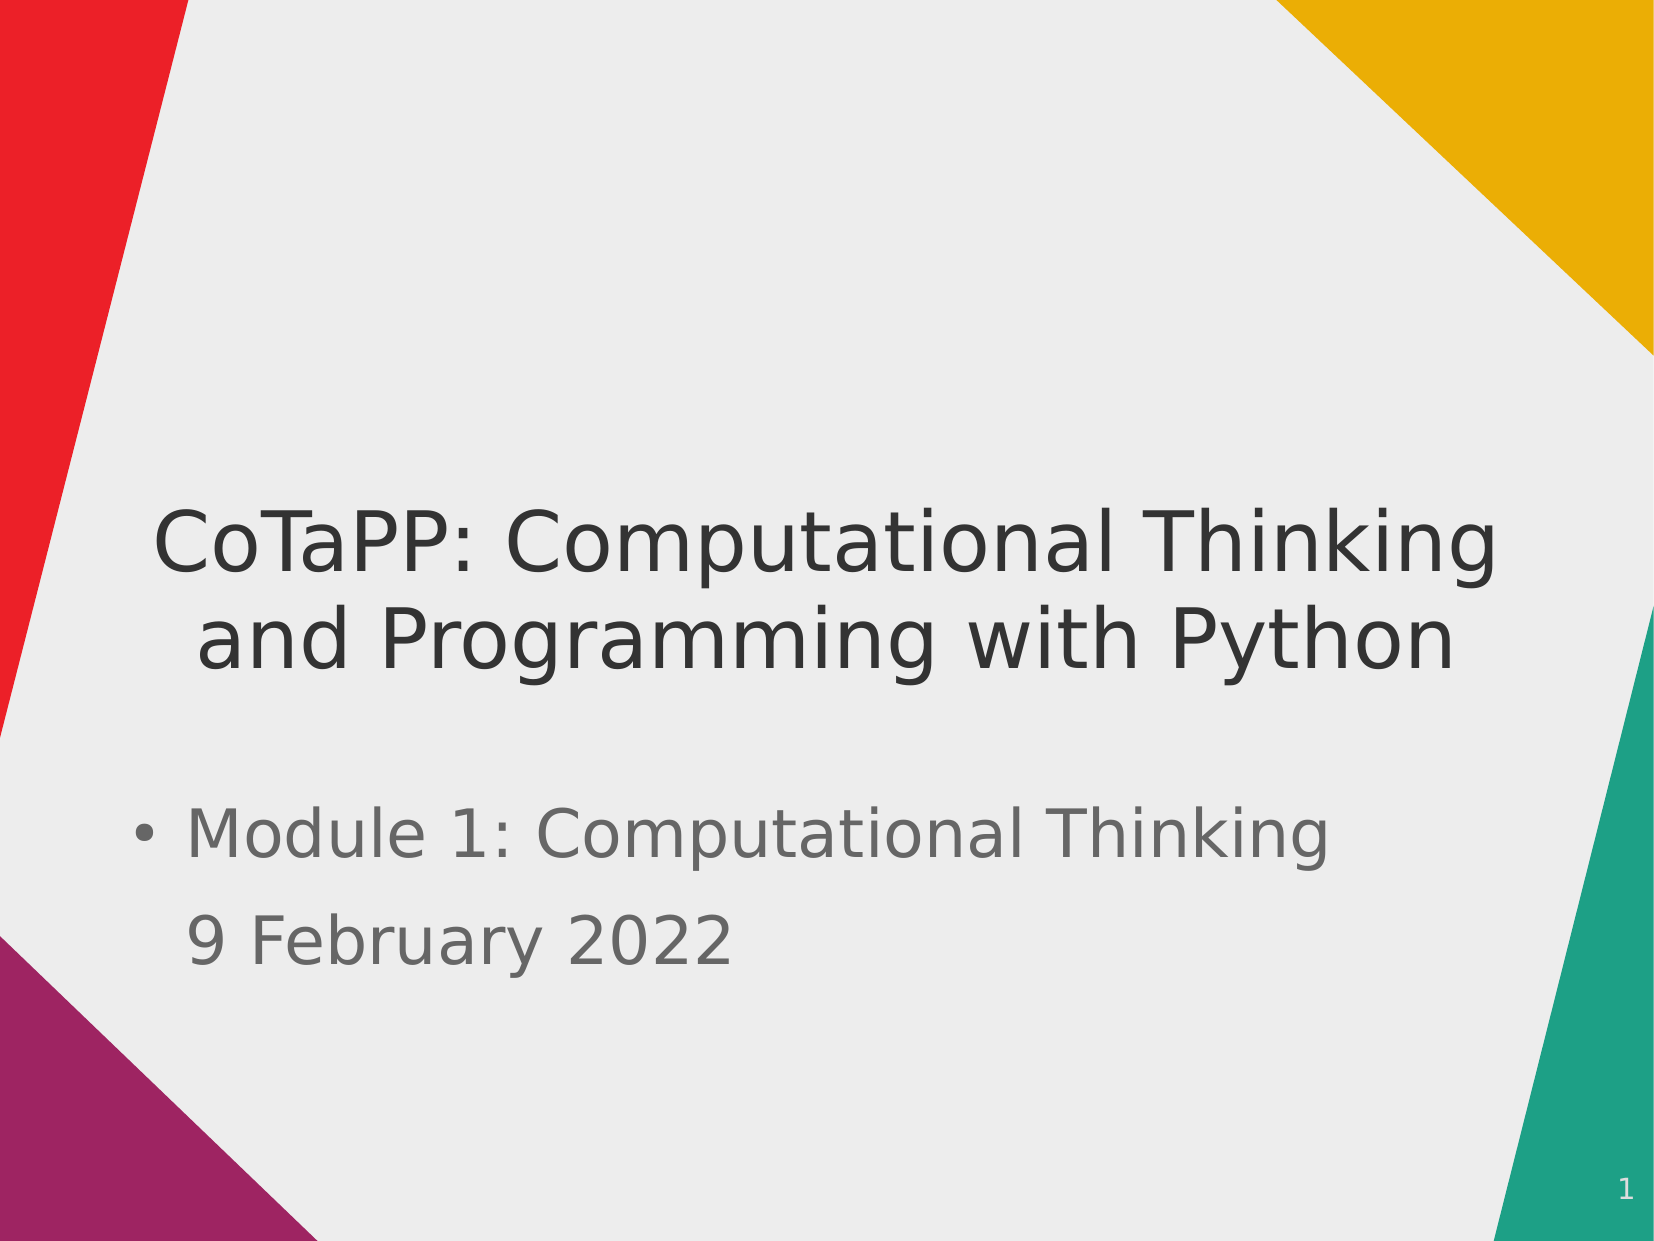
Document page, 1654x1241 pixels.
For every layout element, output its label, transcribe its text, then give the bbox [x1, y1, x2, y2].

list Module 1: Computational Thinking 9 February 2022 [114, 795, 1539, 1033]
title CoTaPP: Computational Thinking and Programming with Python [114, 492, 1539, 690]
